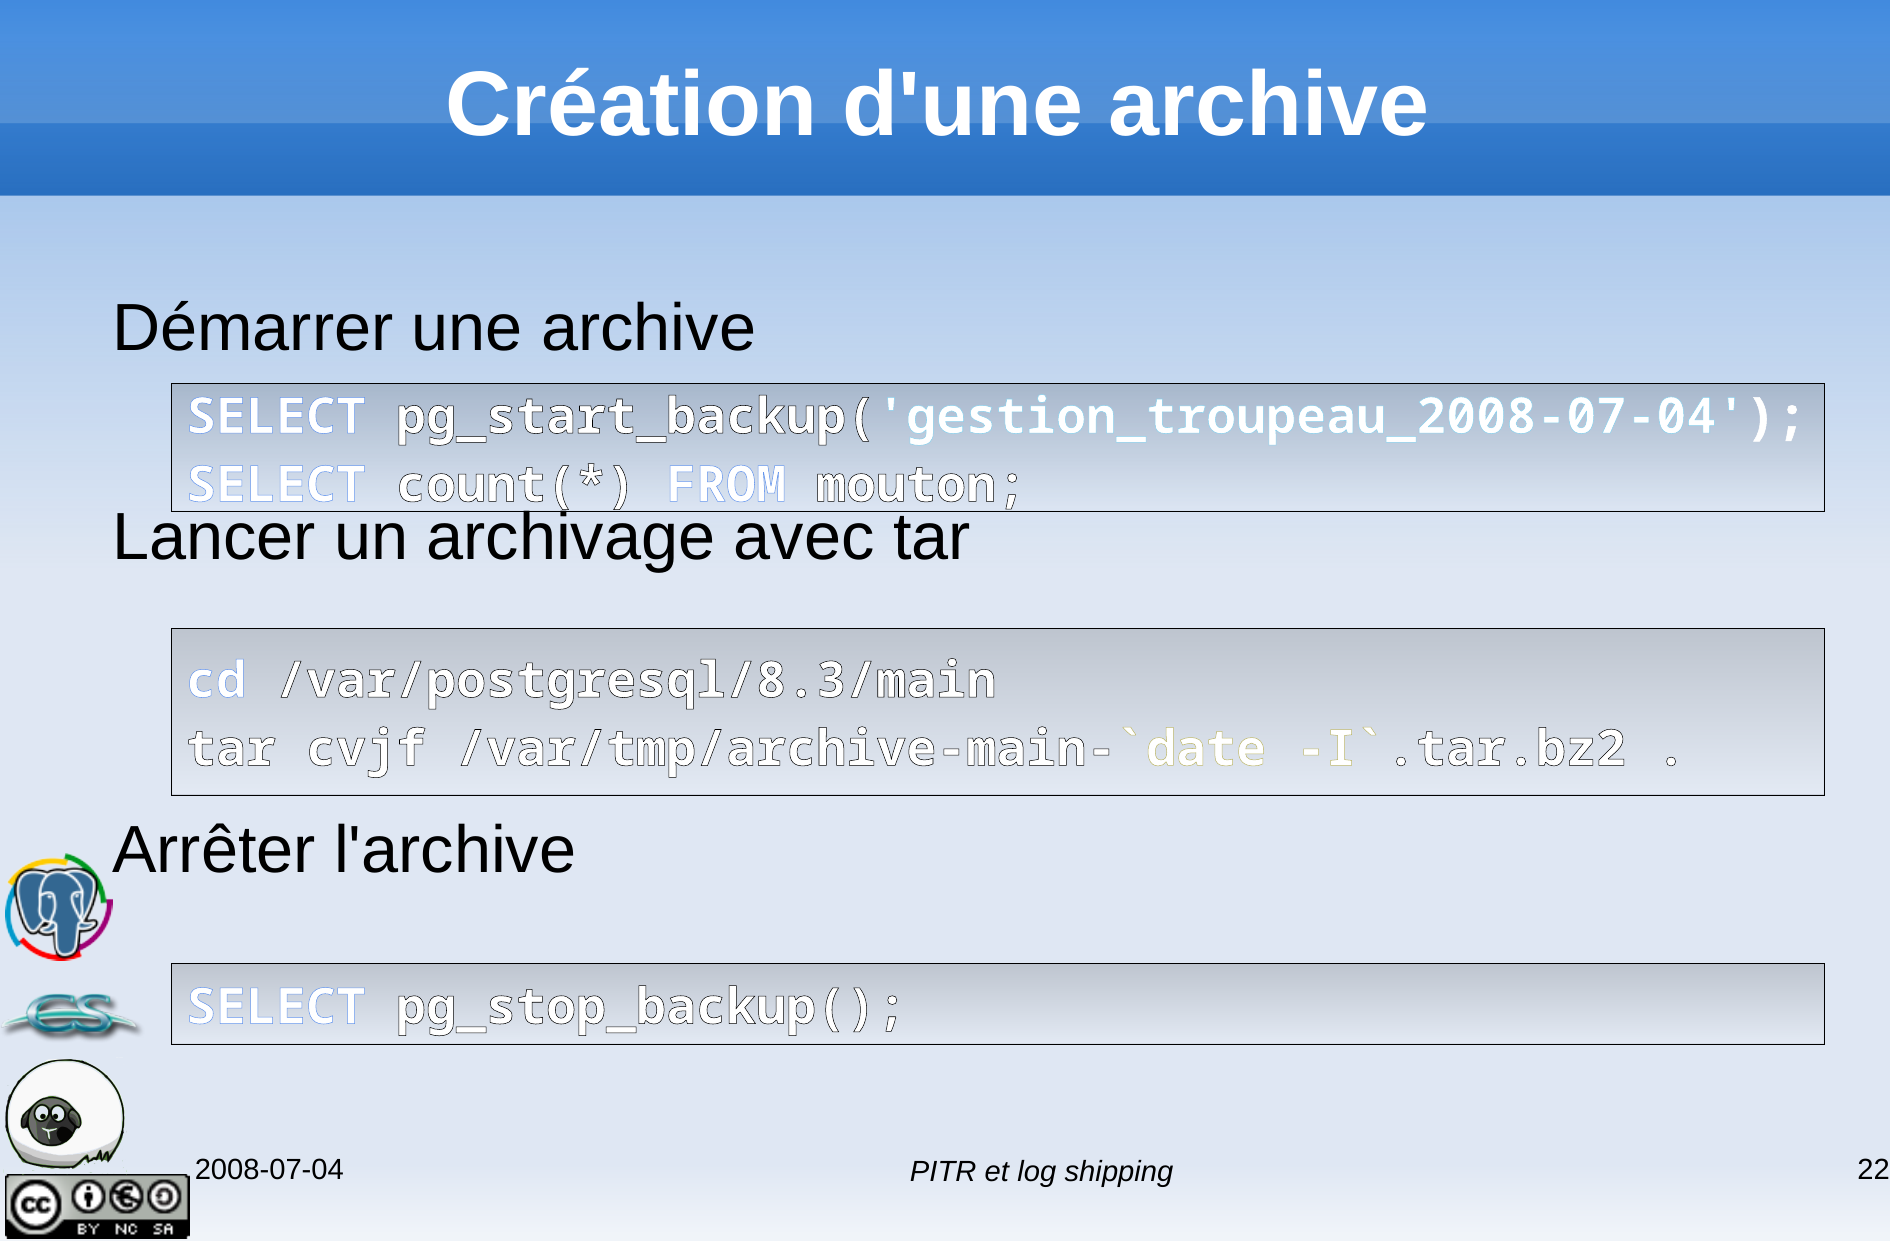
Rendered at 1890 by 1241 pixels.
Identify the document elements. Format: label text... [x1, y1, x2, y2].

text_box SELECT pg_stop_backup(); [171, 963, 1825, 1045]
title Création d'une archive [87, 0, 1789, 208]
list Démarrer une archive Lancer un archivage avec tar Arrêter l'archive [94, 290, 1796, 1109]
text_box cd /var/postgresql/8.3/main tar cvjf /var/tmp/archive-main-`date -I`.tar.bz2 . [171, 628, 1825, 796]
text_box SELECT pg_start_backup('gestion_troupeau_2008-07-04'); SELECT count(*) FROM mouton; [171, 383, 1825, 512]
picture [0, 0, 1890, 1241]
